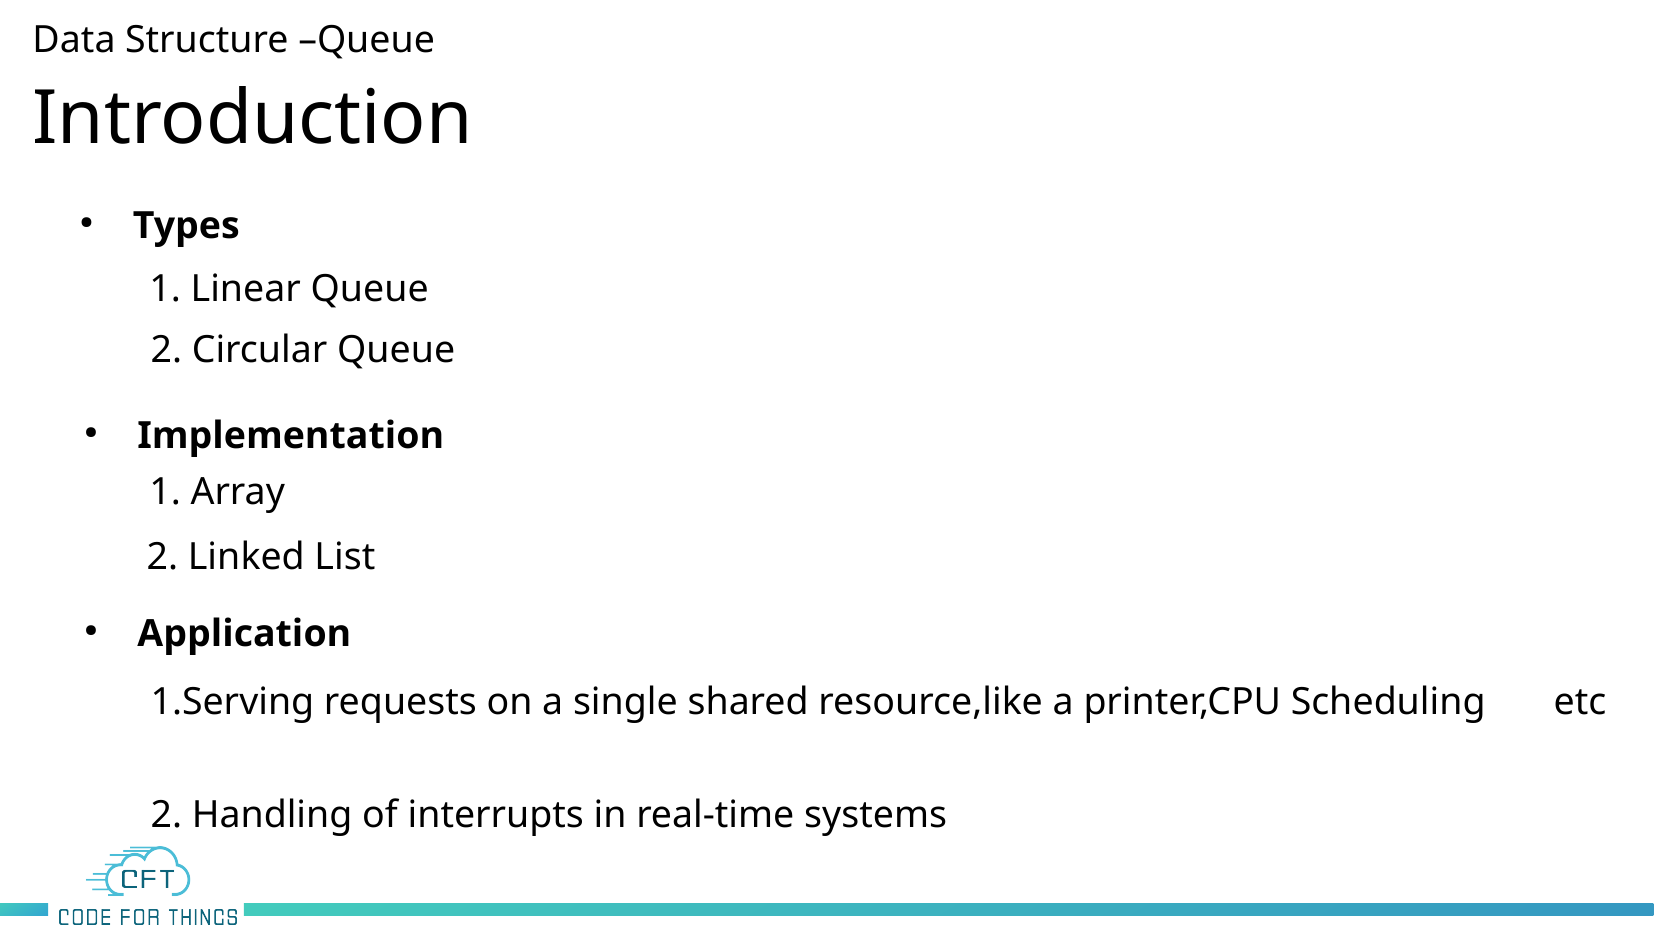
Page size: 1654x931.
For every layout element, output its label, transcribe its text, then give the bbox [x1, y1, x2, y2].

text_box 1. Linear Queue [63, 253, 680, 323]
text_box 2. Handling of interrupts in real-time systems [64, 780, 1052, 839]
text_box 1.Serving requests on a single shared resource,like a printer,CPU Scheduling etc [64, 667, 1648, 774]
picture [59, 846, 237, 925]
text_box Types [47, 191, 663, 260]
title Data Structure –Queue Introduction [32, 12, 1184, 166]
text_box 1. Array [63, 457, 680, 527]
text_box 2. Linked List [61, 521, 677, 591]
text_box 2. Circular Queue [64, 315, 681, 384]
text_box Application [51, 598, 668, 668]
text_box Implementation [51, 400, 668, 470]
